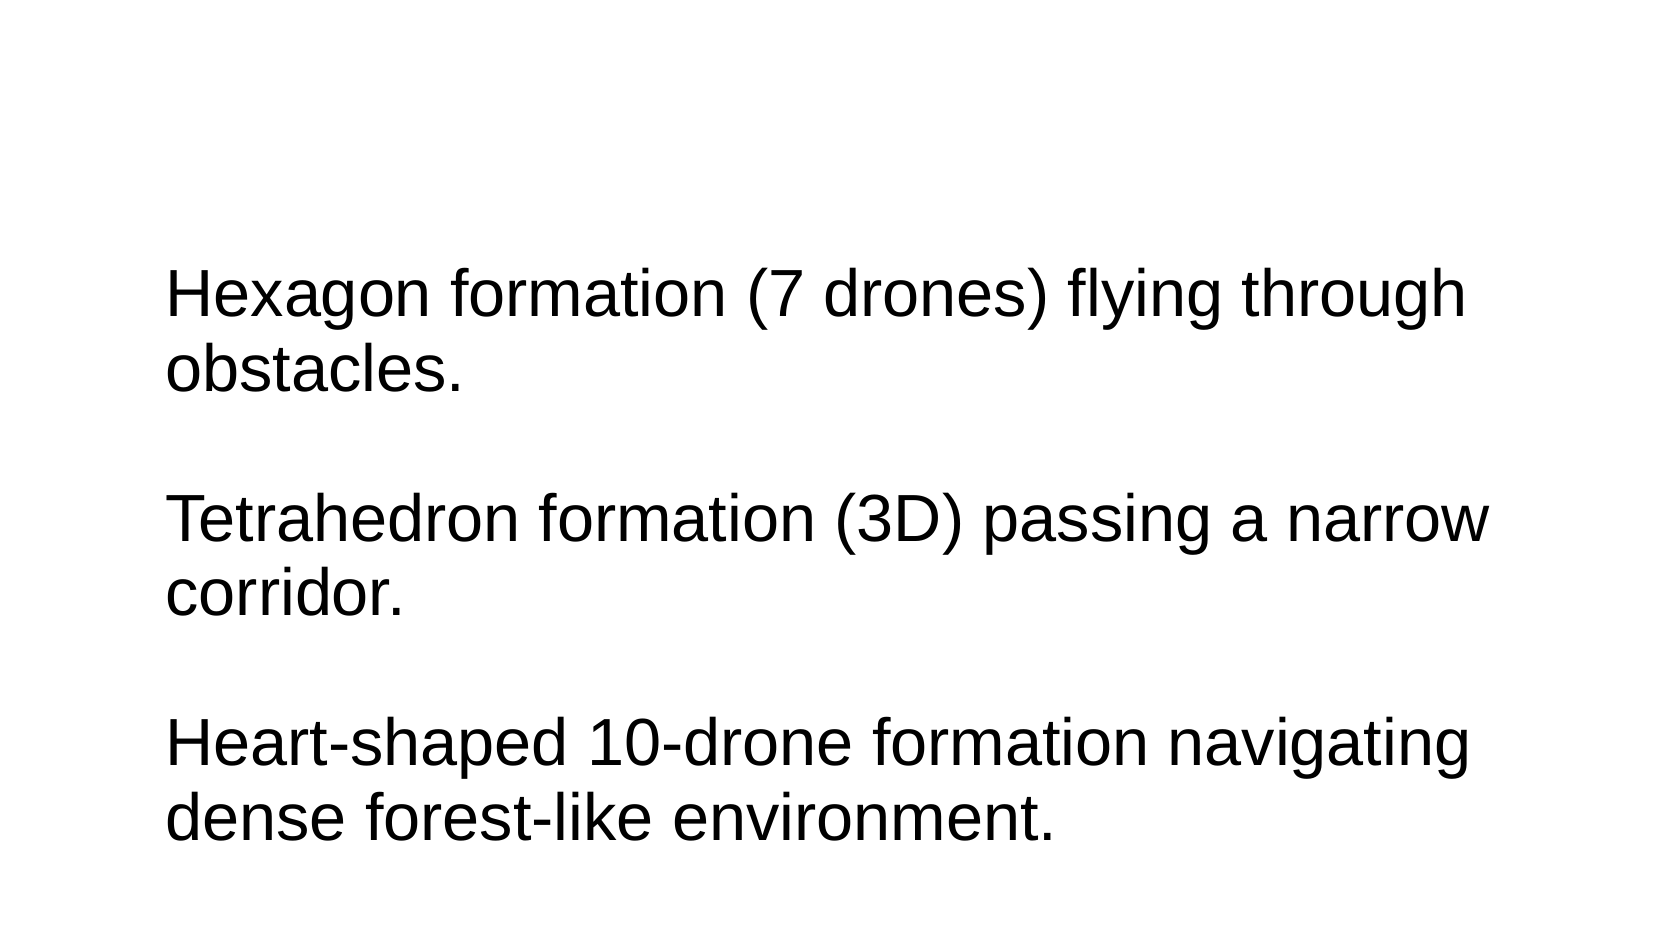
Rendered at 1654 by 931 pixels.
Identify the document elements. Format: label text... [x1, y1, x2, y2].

subtitle Hexagon formation (7 drones) flying through obstacles. Tetrahedron formation (3D) passing a narrow corridor. Heart-shaped 10-drone formation navigating dense forest-like environment. [165, 256, 1654, 855]
